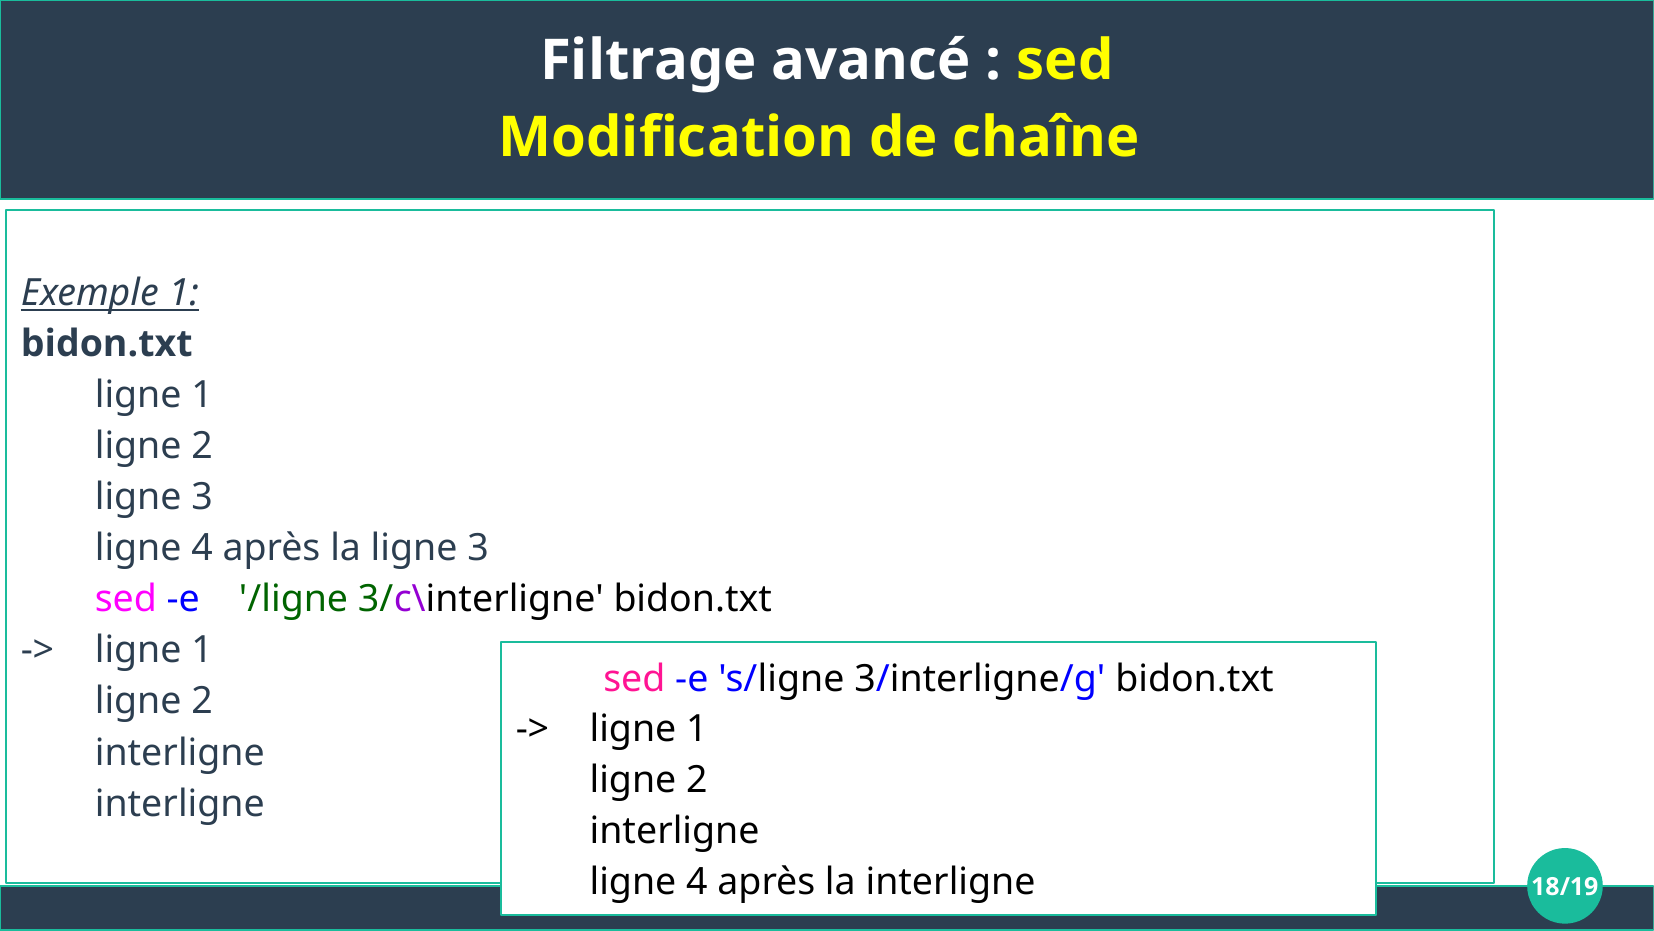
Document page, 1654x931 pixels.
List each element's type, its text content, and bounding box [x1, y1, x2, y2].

text_box Exemple 1: bidon.txt ligne 1 ligne 2 ligne 3 ligne 4 après la ligne 3 sed -e '/ligne 3/c\interligne' bidon.txt -> ligne 1 ligne 2 interligne interligne [6, 209, 1495, 883]
text_box sed -e 's/ligne 3/interligne/g' bidon.txt -> ligne 1 ligne 2 interligne ligne 4 après la interligne [501, 641, 1377, 916]
title Filtrage avancé : sed Modification de chaîne [59, 37, 1595, 155]
